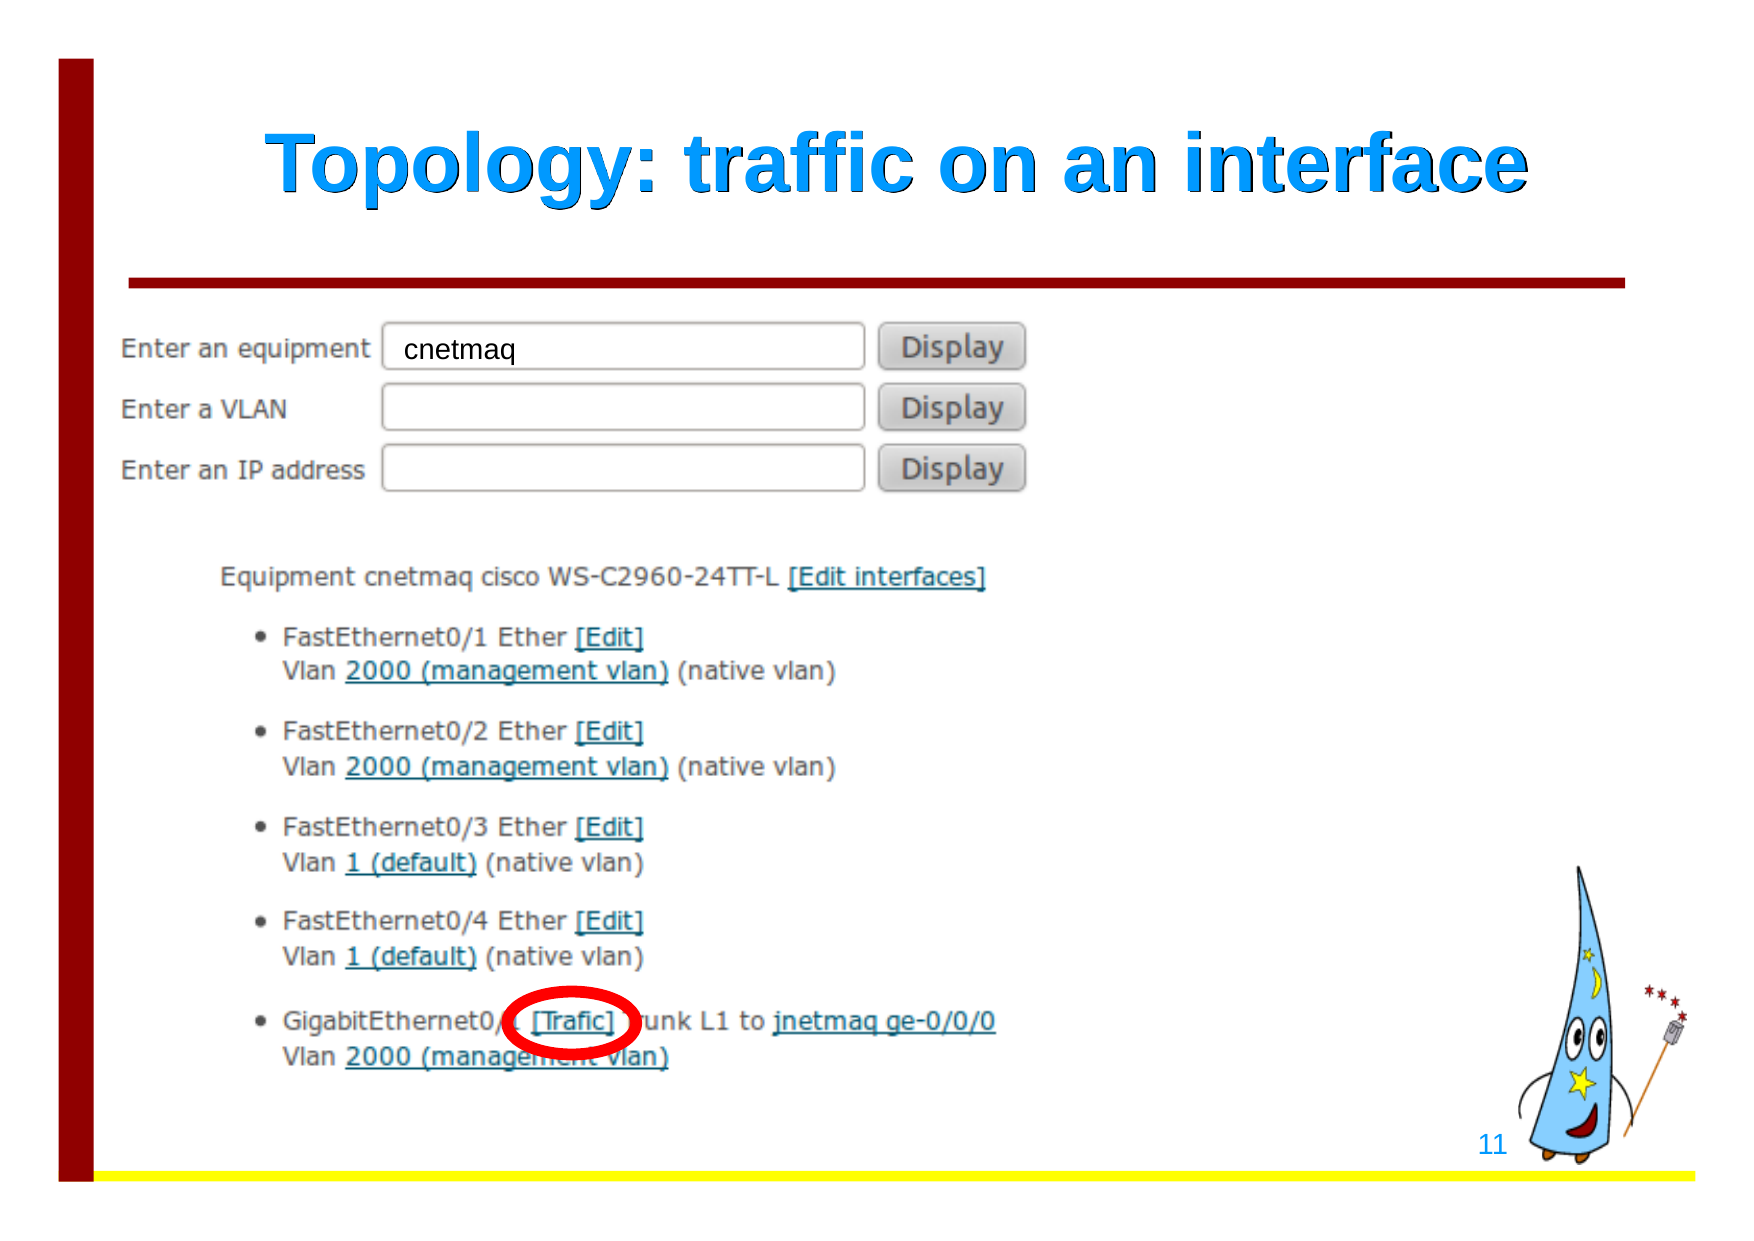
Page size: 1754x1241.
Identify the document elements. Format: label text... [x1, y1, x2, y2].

text_box cnetmaq [389, 325, 673, 390]
title Topology: traffic on an interface [152, 74, 1643, 252]
picture [1518, 865, 1687, 1165]
picture [117, 314, 1035, 528]
picture [208, 557, 1030, 1093]
